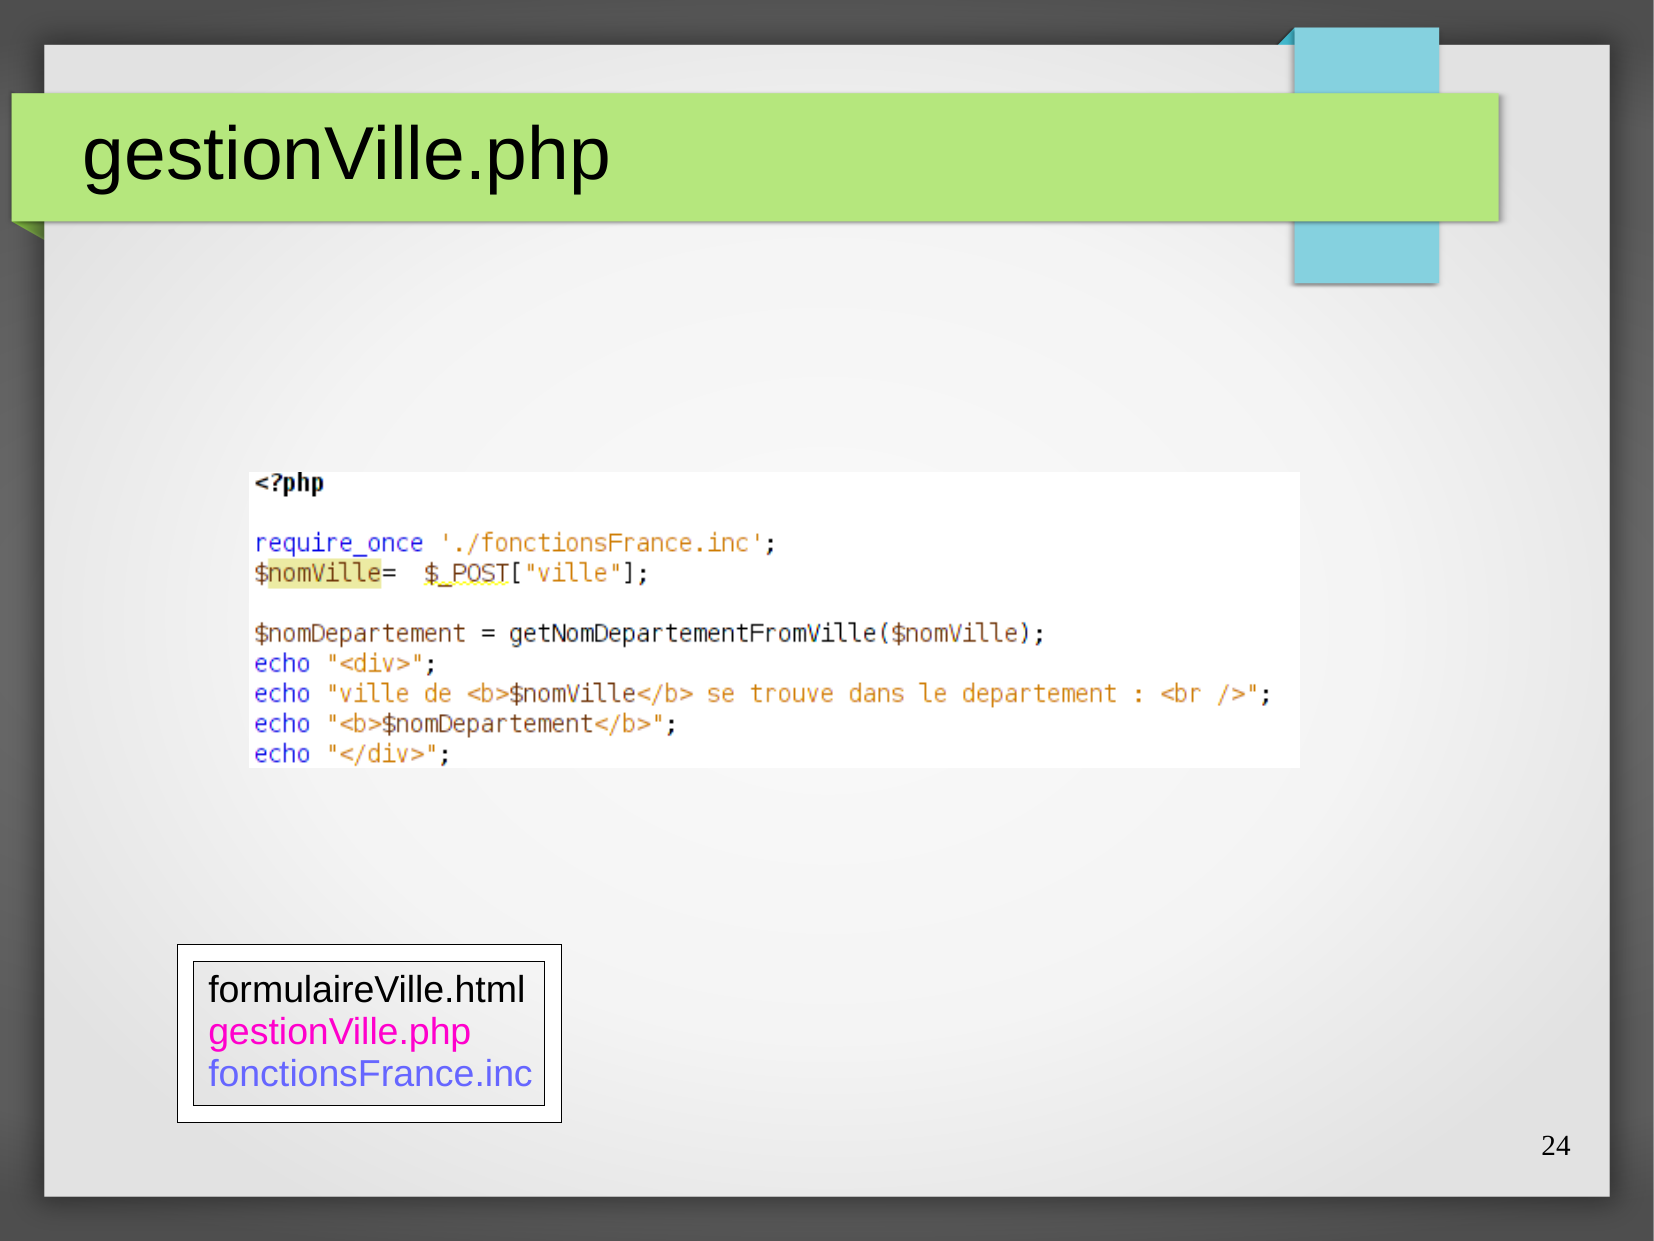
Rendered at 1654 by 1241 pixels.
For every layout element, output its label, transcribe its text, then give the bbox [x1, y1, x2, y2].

title gestionVille.php [82, 94, 1264, 213]
picture [0, 0, 1654, 1241]
text_box formulaireVille.html gestionVille.php fonctionsFrance.inc [177, 944, 562, 1123]
